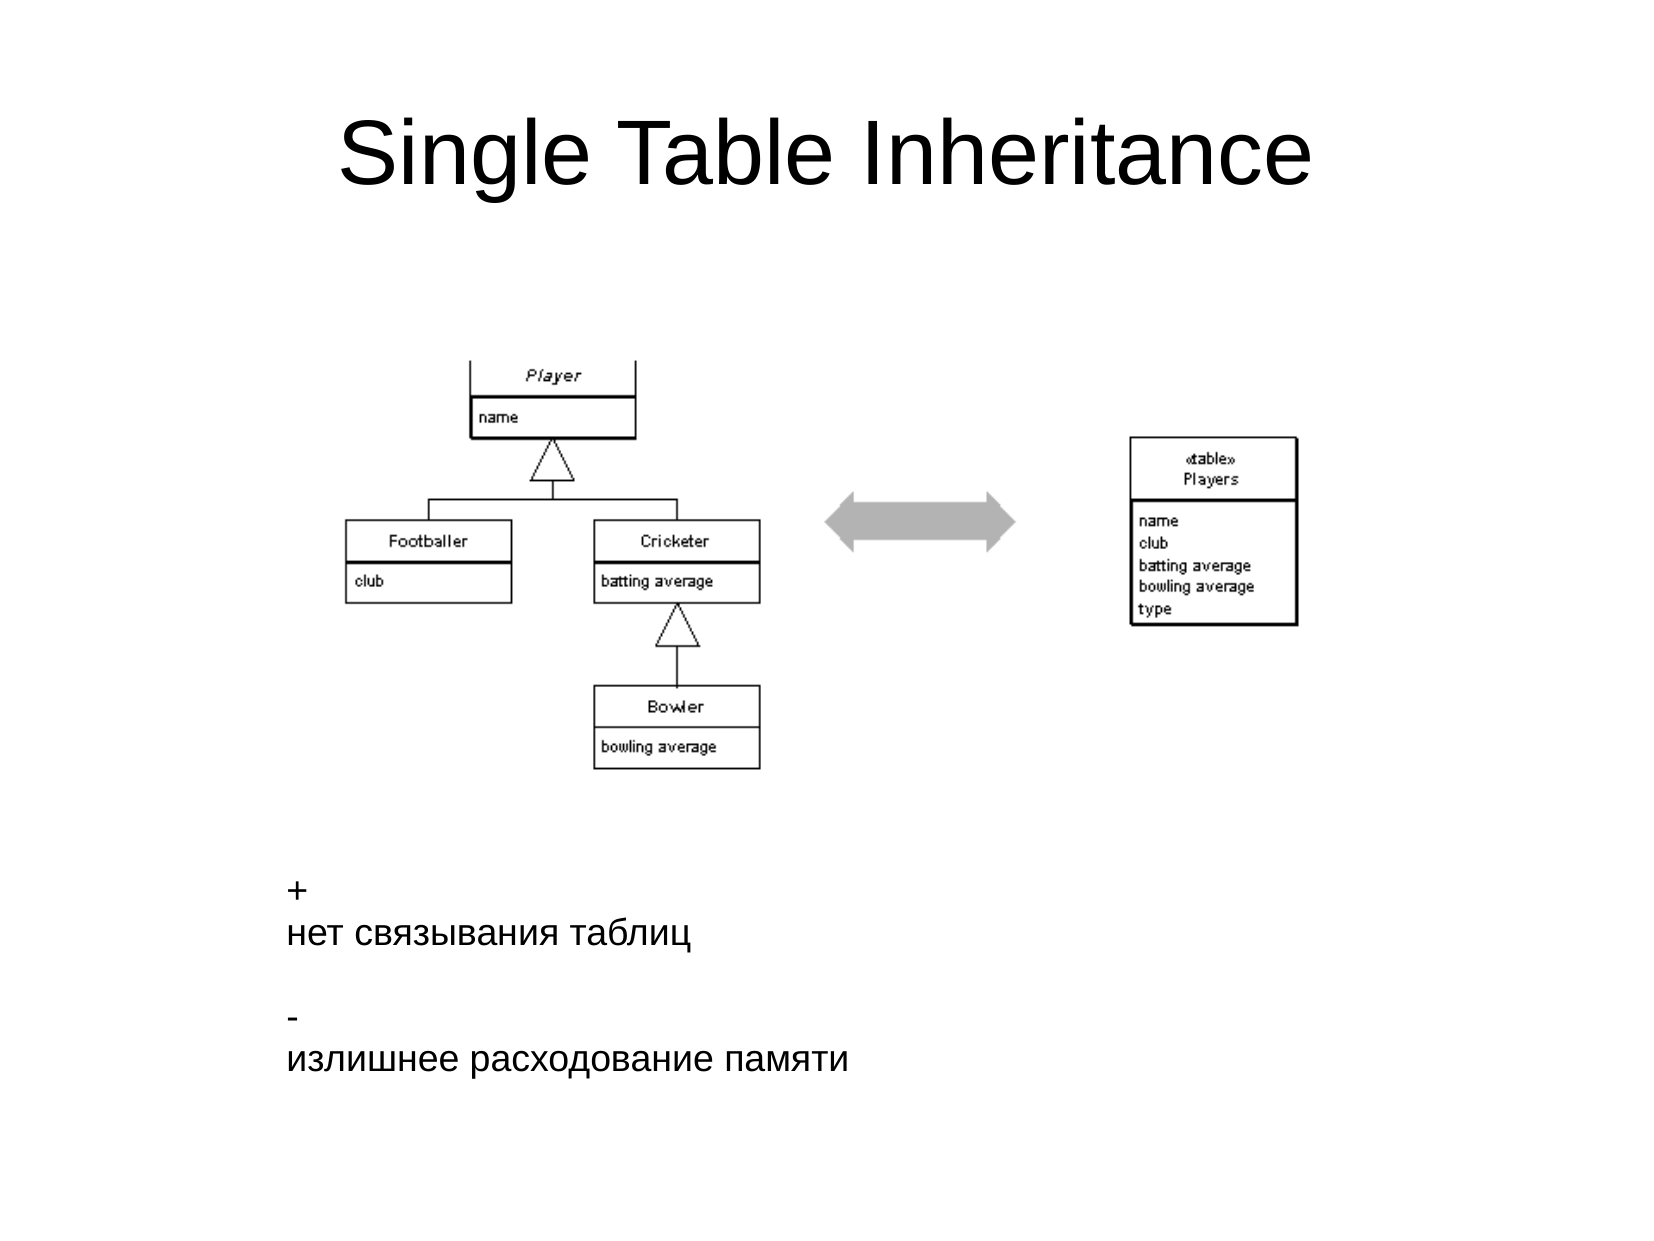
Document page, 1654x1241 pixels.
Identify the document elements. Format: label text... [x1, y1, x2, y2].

text_box + нет связывания таблиц - излишнее расходование памяти [271, 862, 886, 1087]
picture [330, 342, 1323, 787]
title Single Table Inheritance [82, 49, 1571, 257]
